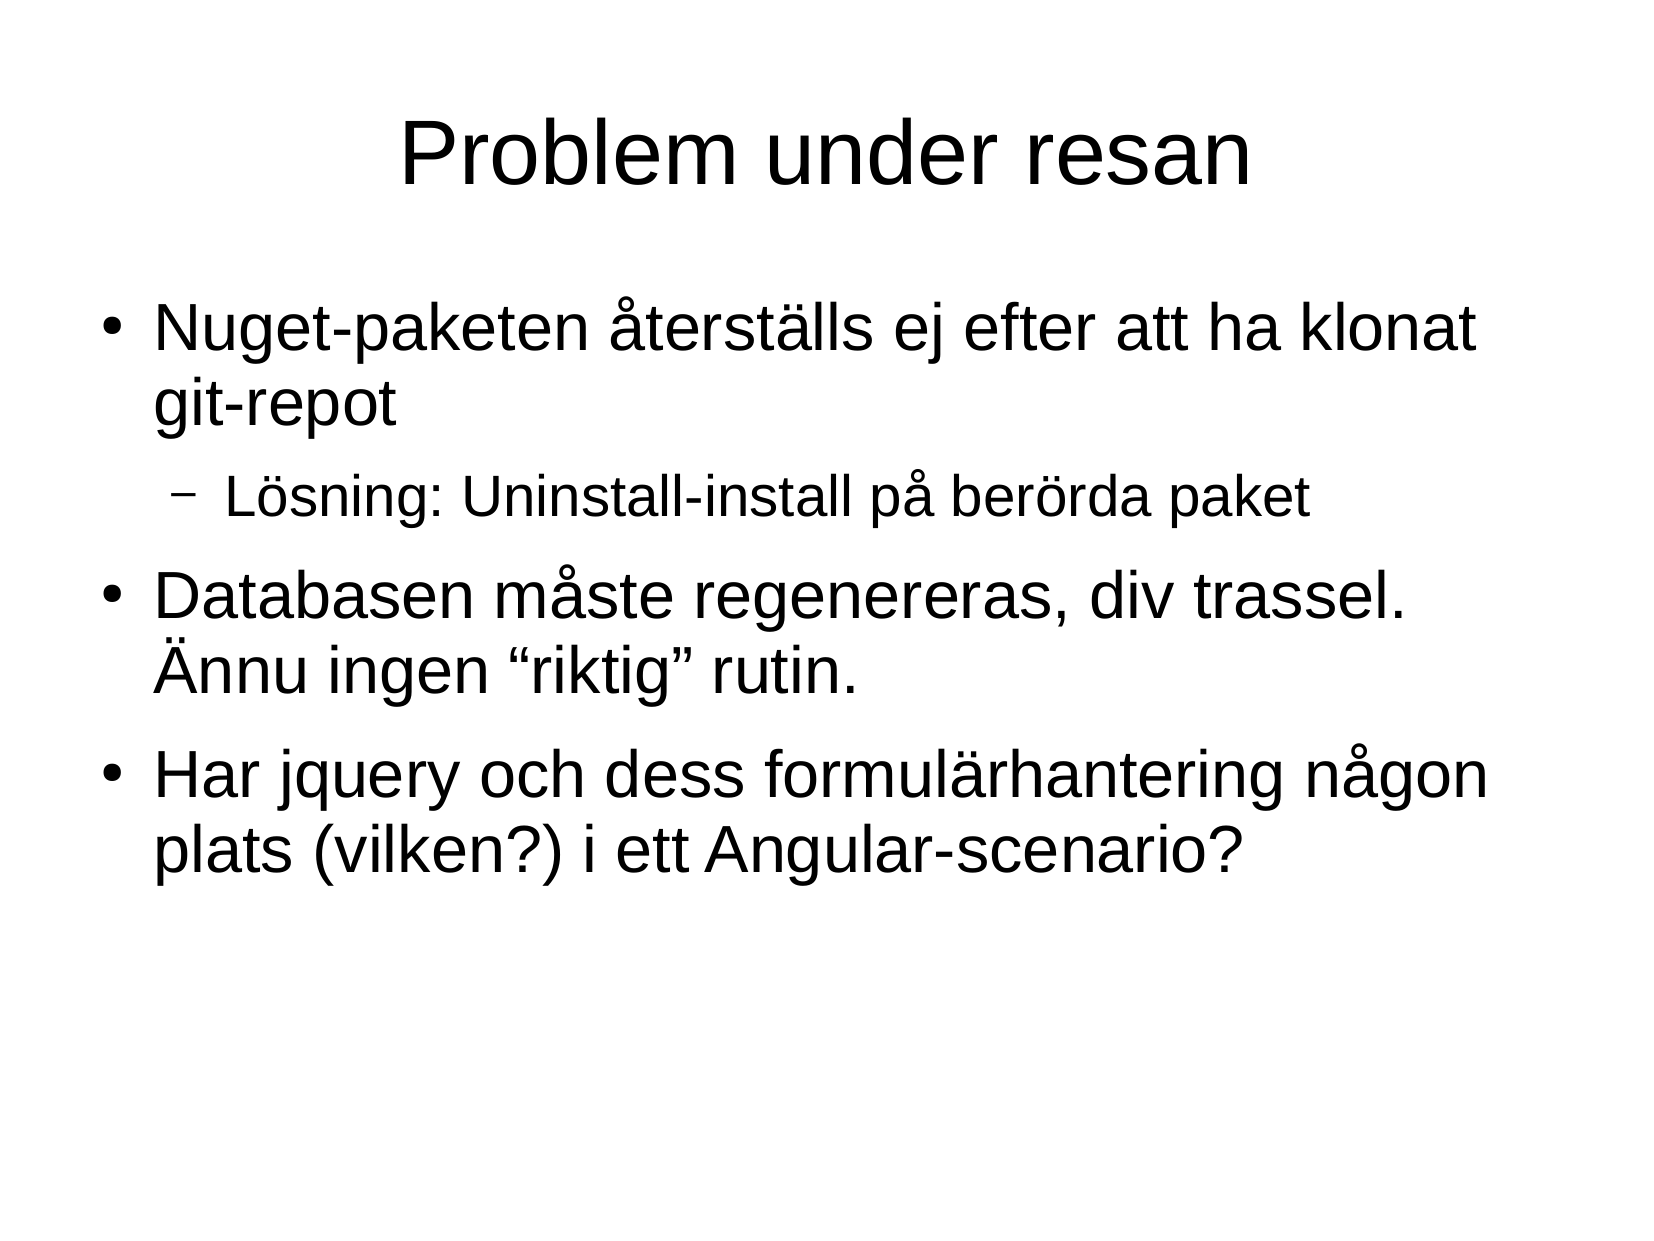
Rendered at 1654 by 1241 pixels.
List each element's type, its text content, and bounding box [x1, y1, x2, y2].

list Nuget-paketen återställs ej efter att ha klonat git-repot Lösning: Uninstall-install på berörda paket Databasen måste regenereras, div trassel. Ännu ingen “riktig” rutin. Har jquery och dess formulärhantering någon plats (vilken?) i ett Angular-scenario? [82, 290, 1571, 1010]
title Problem under resan [82, 49, 1571, 257]
